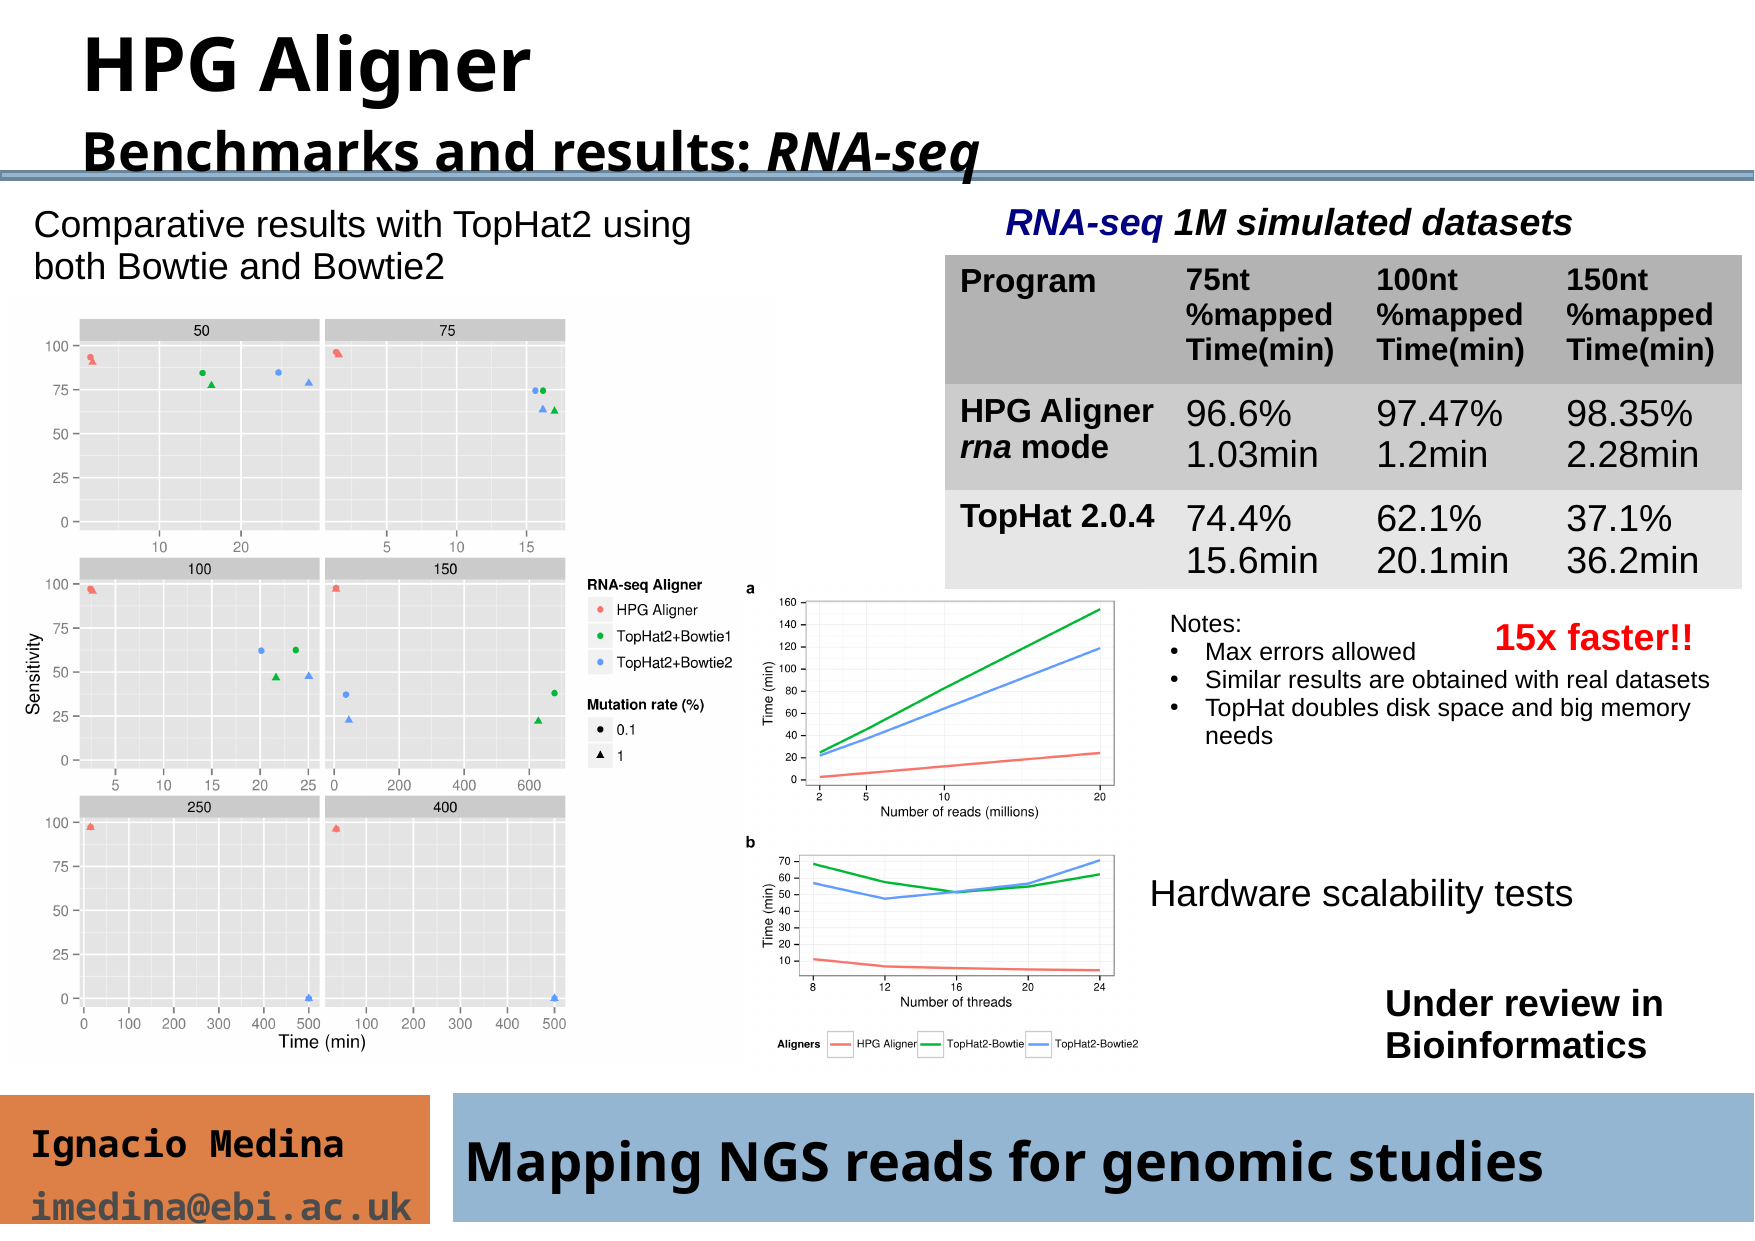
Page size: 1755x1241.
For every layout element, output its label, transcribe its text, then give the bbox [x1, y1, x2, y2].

text_box Comparative results with TopHat2 using both Bowtie and Bowtie2 [18, 196, 709, 296]
table_cell 98.35% 2.28min [1552, 384, 1742, 490]
table_header 150nt %mapped Time(min) [1552, 255, 1742, 384]
text_box 15x faster!! [1479, 608, 1743, 666]
text_box HPG Aligner Benchmarks and results: RNA-seq [67, 3, 1688, 169]
picture [9, 297, 1142, 1088]
table_header 100nt %mapped Time(min) [1361, 255, 1552, 384]
text_box Ignacio Medina imedina@ebi.ac.uk [15, 1110, 436, 1224]
table_cell HPG Aligner rna mode [945, 384, 1171, 490]
text_box [0, 171, 965, 179]
table_cell 62.1% 20.1min [1361, 490, 1552, 589]
table_cell TopHat 2.0.4 [945, 490, 1171, 589]
text_box RNA-seq 1M simulated datasets [990, 193, 1607, 251]
table_header Program [945, 255, 1171, 384]
text_box Notes: Max errors allowed Similar results are obtained with real datasets TopHat doubles disk space and big memory needs [1155, 602, 1747, 758]
table_cell 74.4% 15.6min [1171, 490, 1361, 589]
table_cell 97.47% 1.2min [1361, 384, 1552, 490]
text_box Hardware scalability tests [1134, 864, 1660, 922]
text_box Mapping NGS reads for genomic studies [450, 1116, 1726, 1195]
text_box [971, 171, 1754, 179]
table_cell 96.6% 1.03min [1171, 384, 1361, 490]
table_header 75nt %mapped Time(min) [1171, 255, 1361, 384]
text_box Under review in Bioinformatics [1370, 975, 1731, 1074]
table_cell 37.1% 36.2min [1552, 490, 1742, 589]
